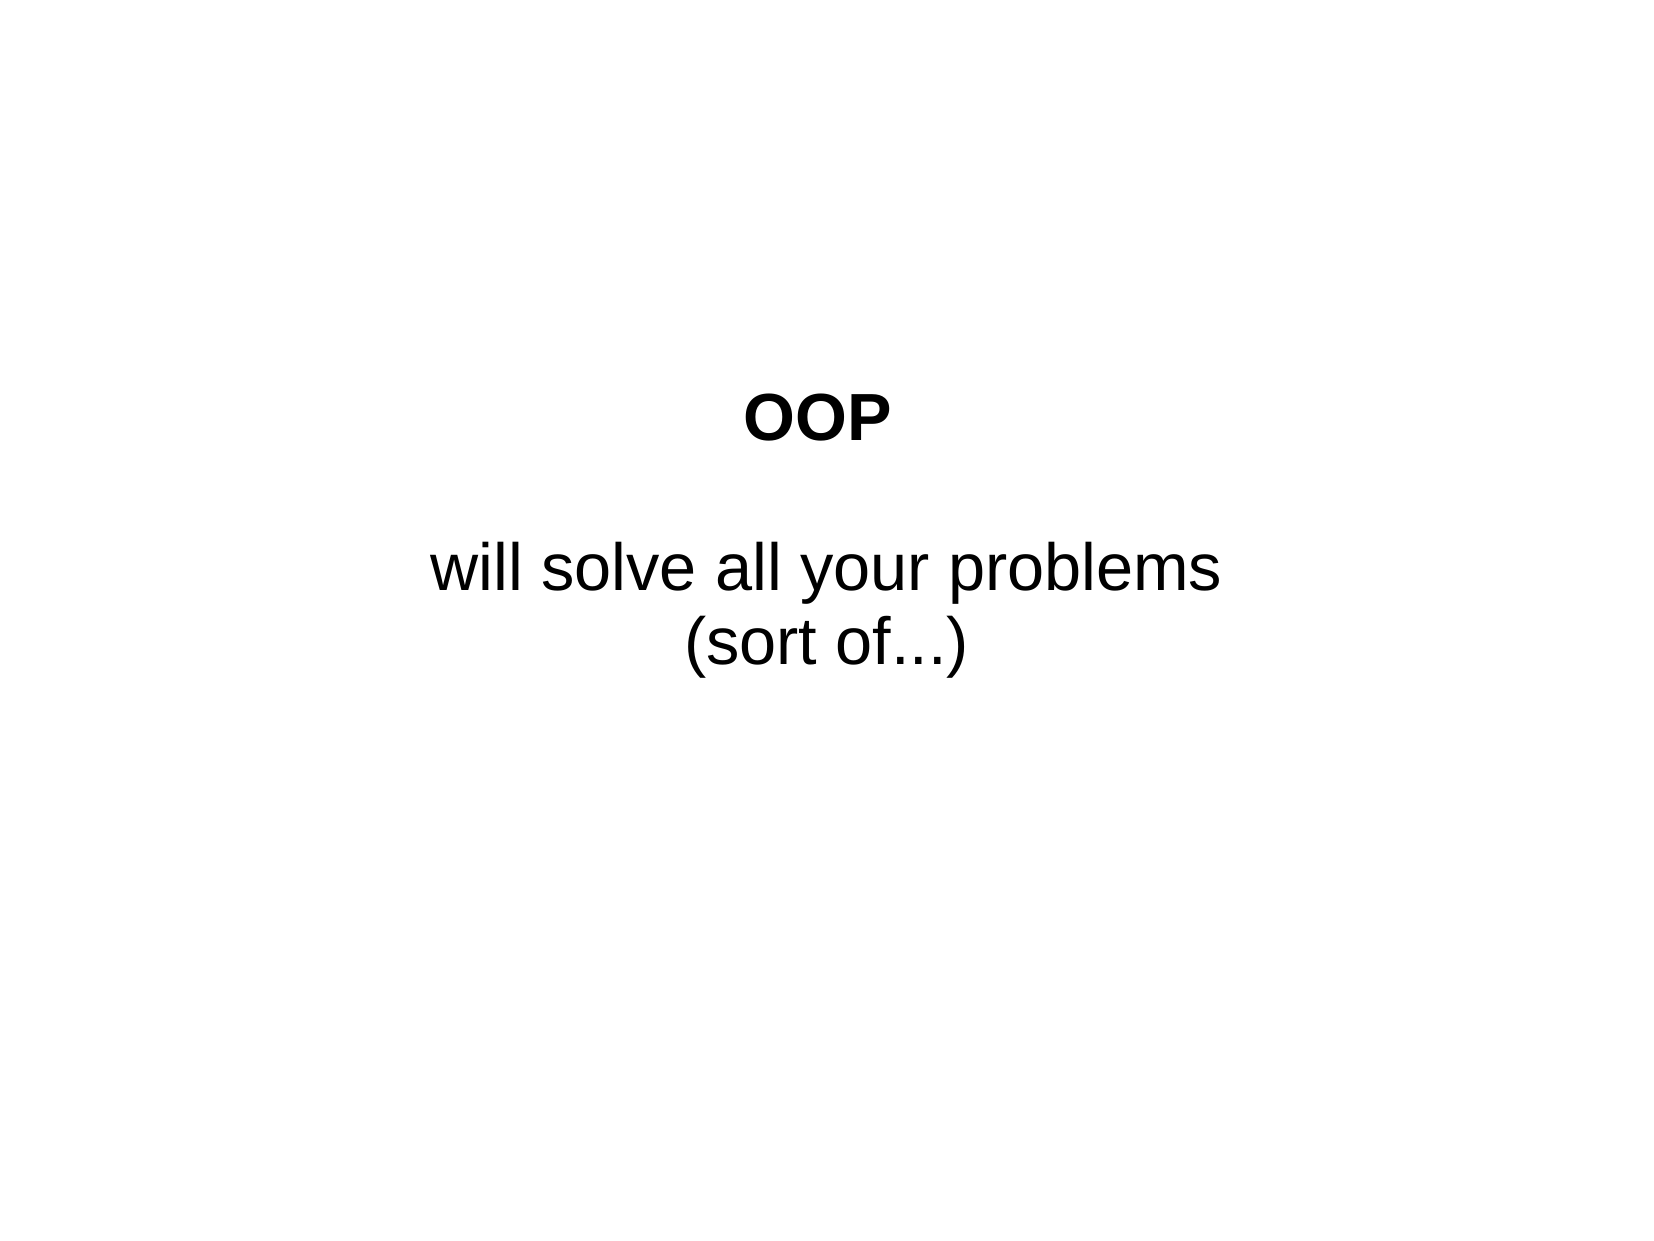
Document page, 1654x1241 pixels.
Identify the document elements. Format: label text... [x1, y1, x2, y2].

subtitle OOP will solve all your problems (sort of...) [82, 49, 1571, 1010]
